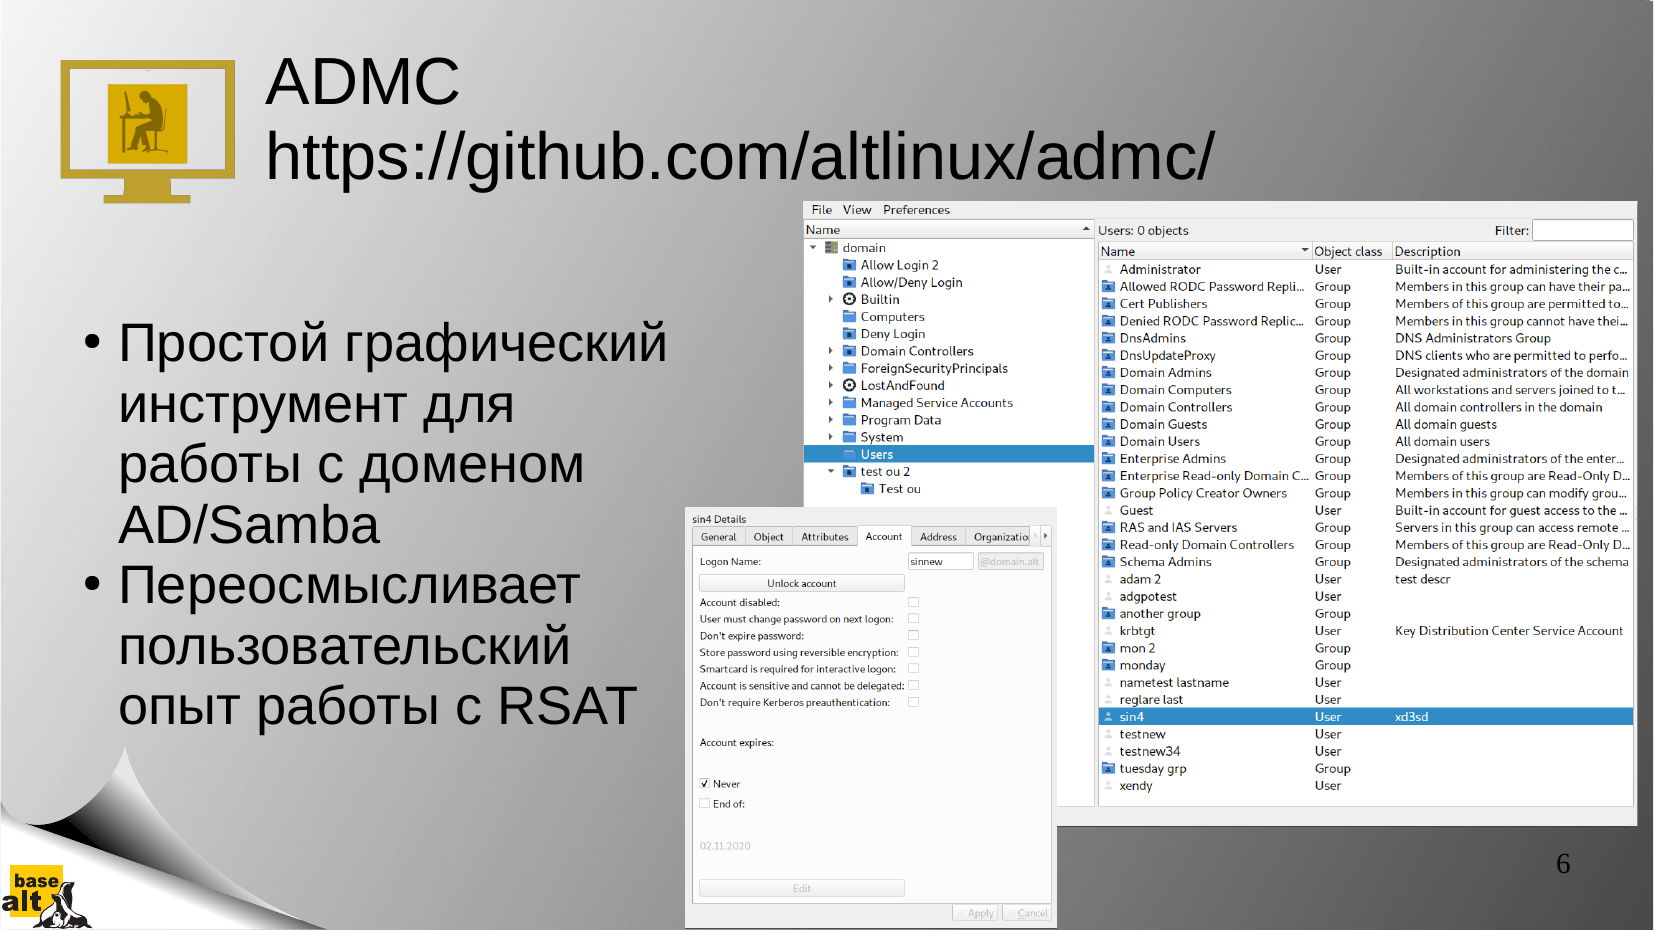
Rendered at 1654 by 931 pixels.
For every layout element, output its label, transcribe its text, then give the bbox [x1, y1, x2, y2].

title ADMC https://github.com/altlinux/admc/ [265, 41, 1554, 197]
subtitle Простой графический инструмент для работы с доменом AD/Samba Переосмысливает пользовательский опыт работы с RSAT [82, 217, 709, 757]
picture [59, 58, 237, 204]
picture [685, 201, 1638, 929]
